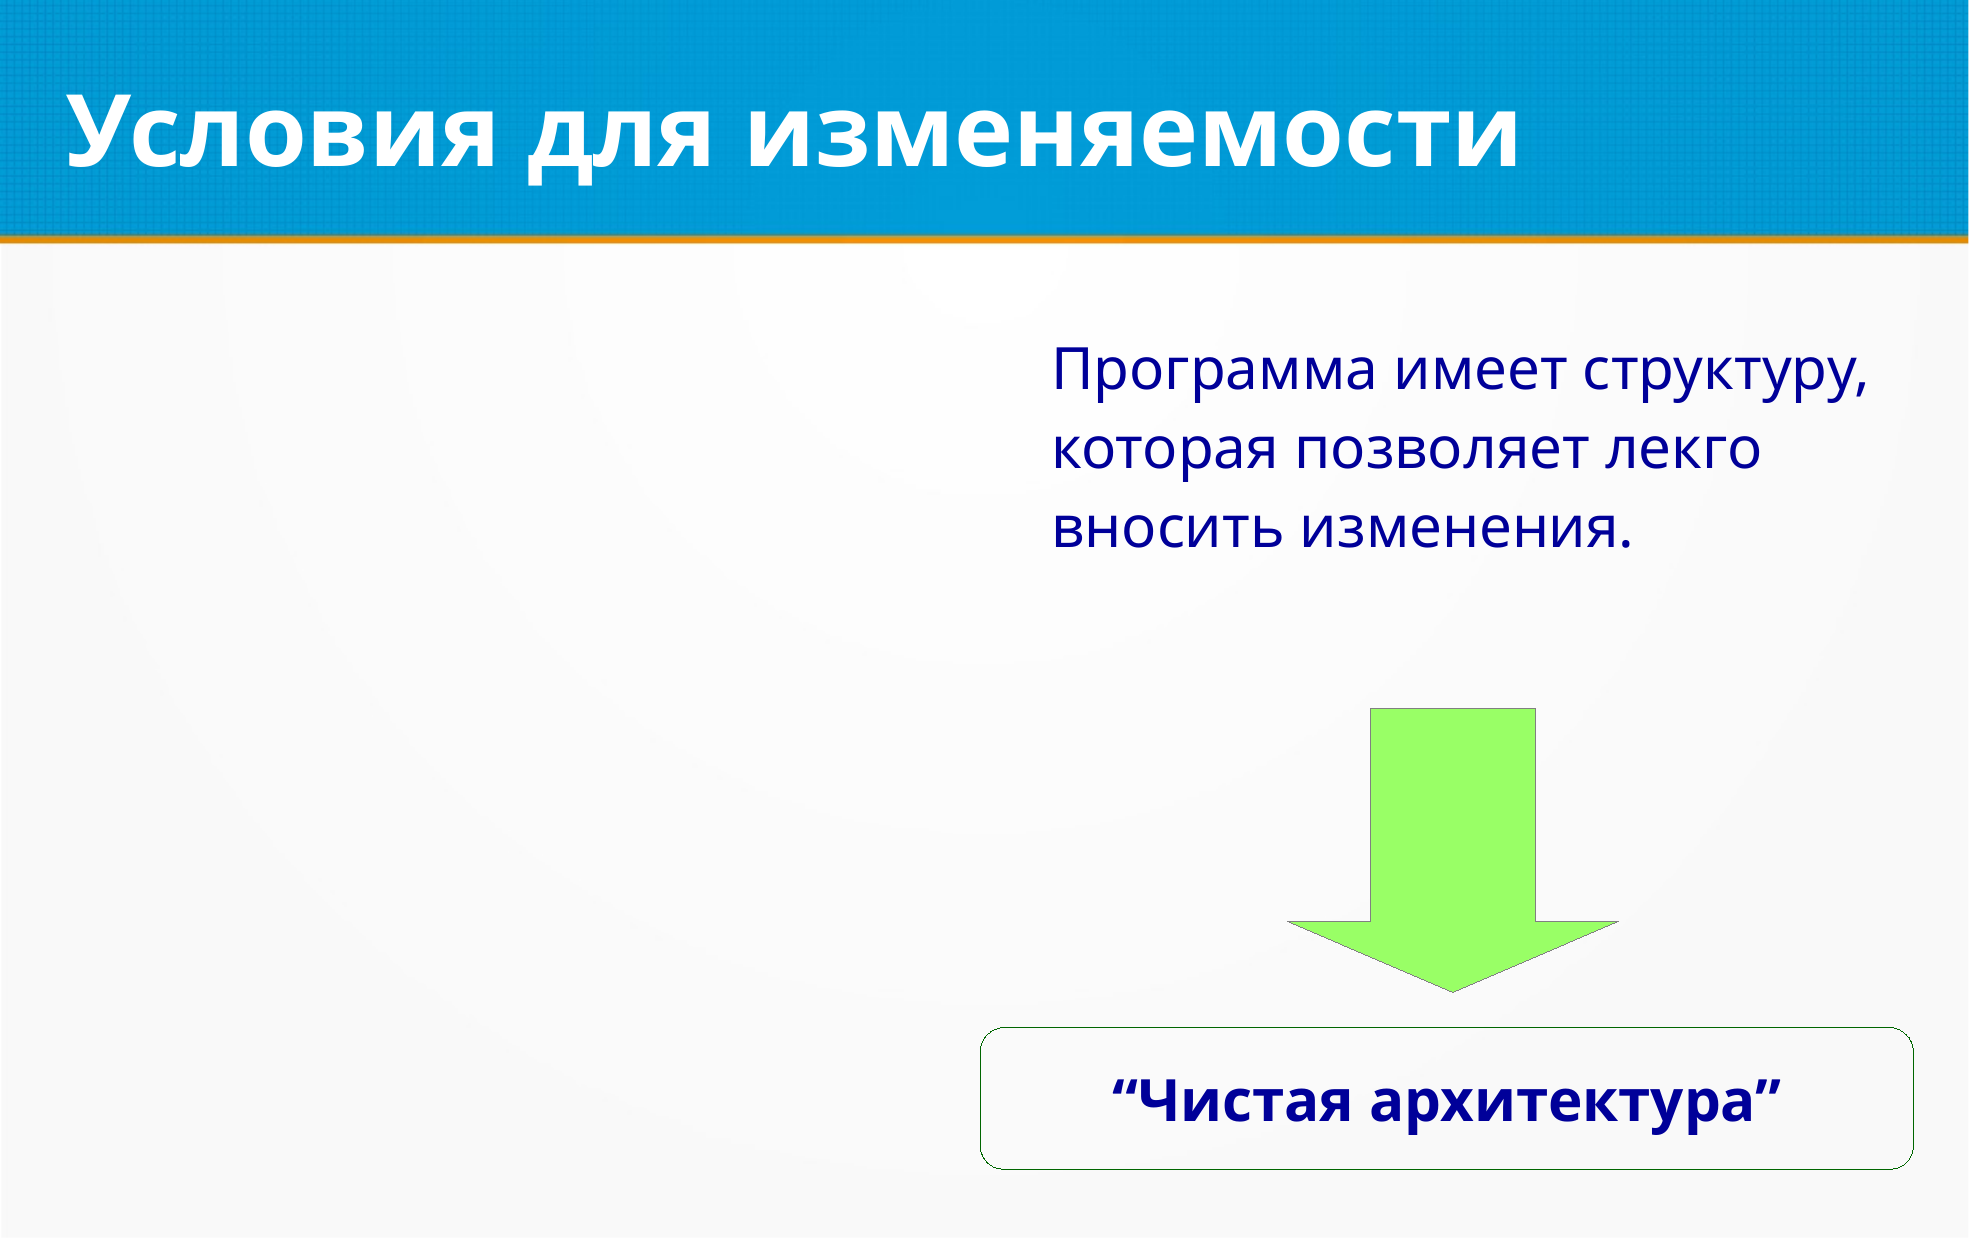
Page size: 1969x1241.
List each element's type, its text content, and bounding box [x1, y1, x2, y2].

text_box [1287, 708, 1619, 993]
text_box Программа имеет структуру, которая позволяет лекго вносить изменения. [1045, 246, 1914, 566]
picture [0, 233, 1969, 1241]
text_box Условия для изменяемости [59, 55, 1902, 200]
text_box “Чистая архитектура” [980, 1027, 1914, 1170]
